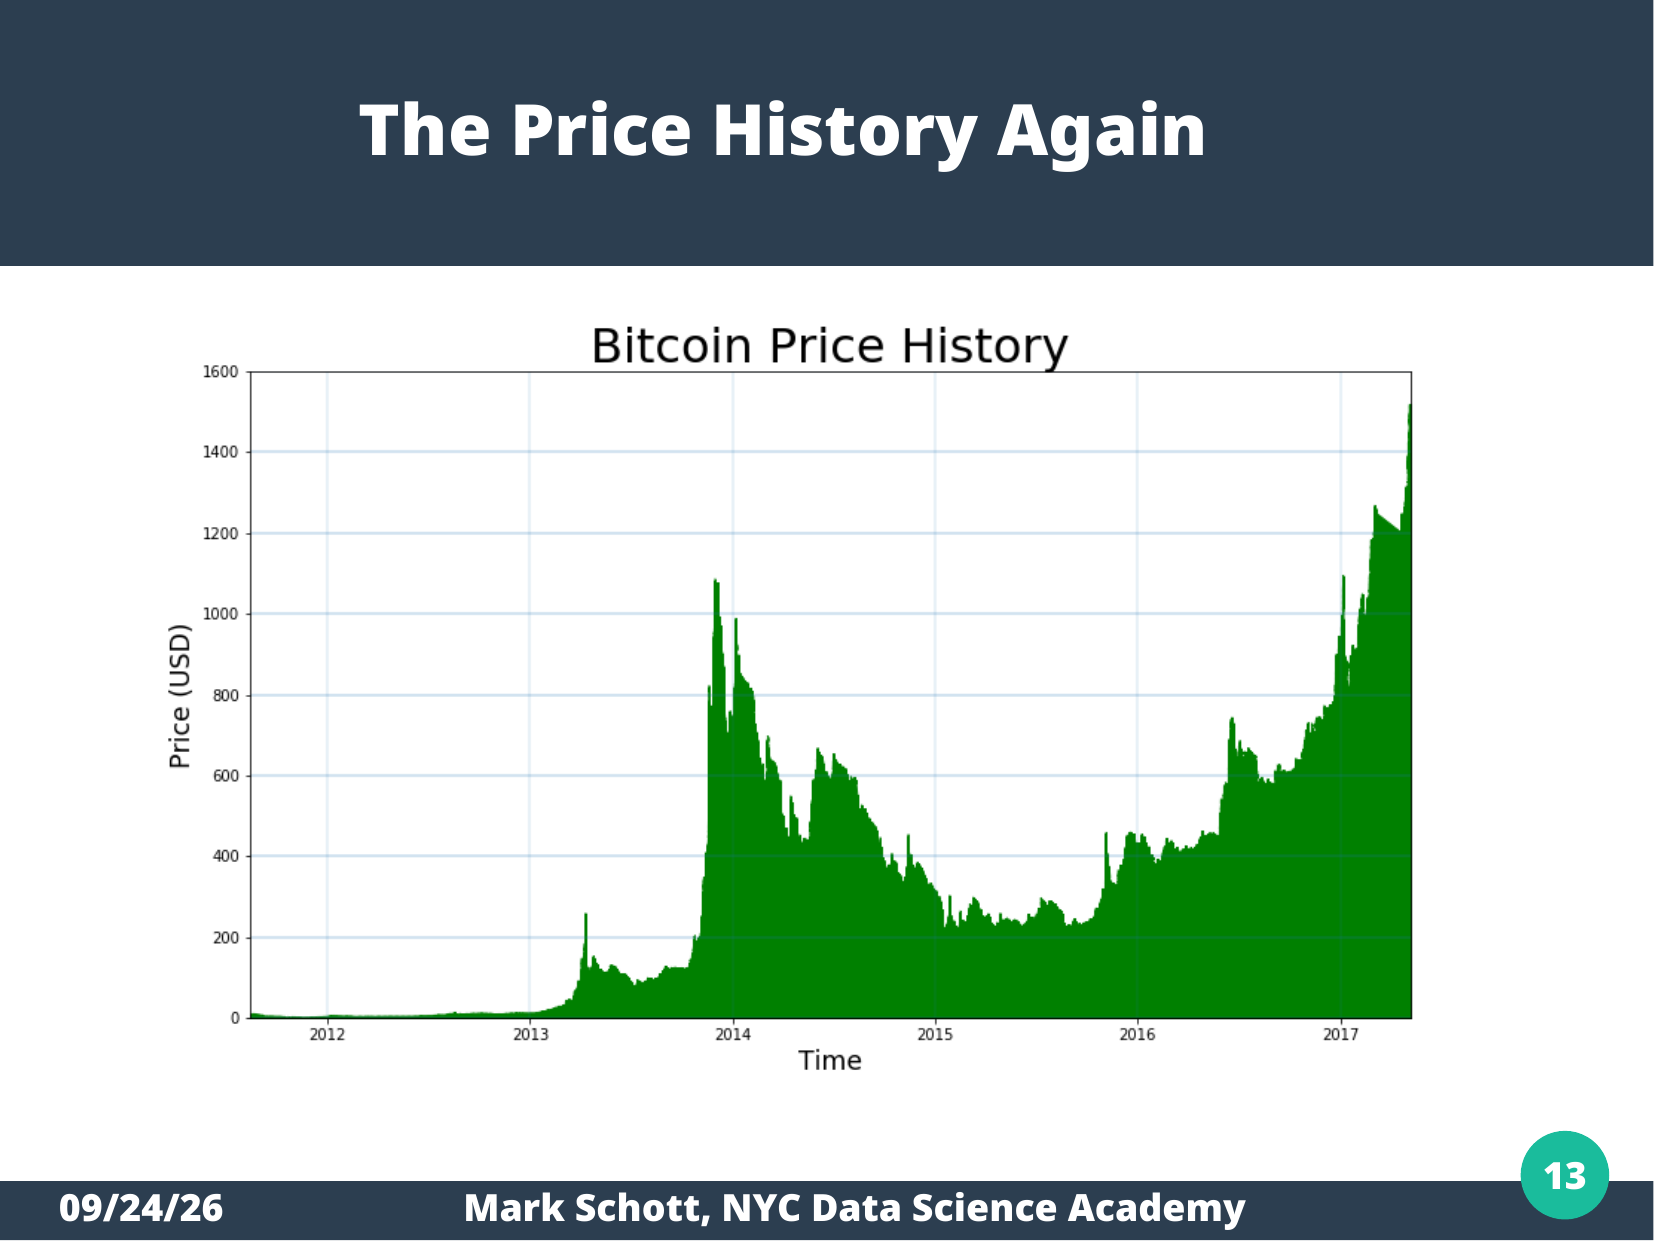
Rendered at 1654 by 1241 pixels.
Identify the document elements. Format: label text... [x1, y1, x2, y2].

title The Price History Again [58, 49, 1595, 207]
picture [63, 269, 1561, 1126]
